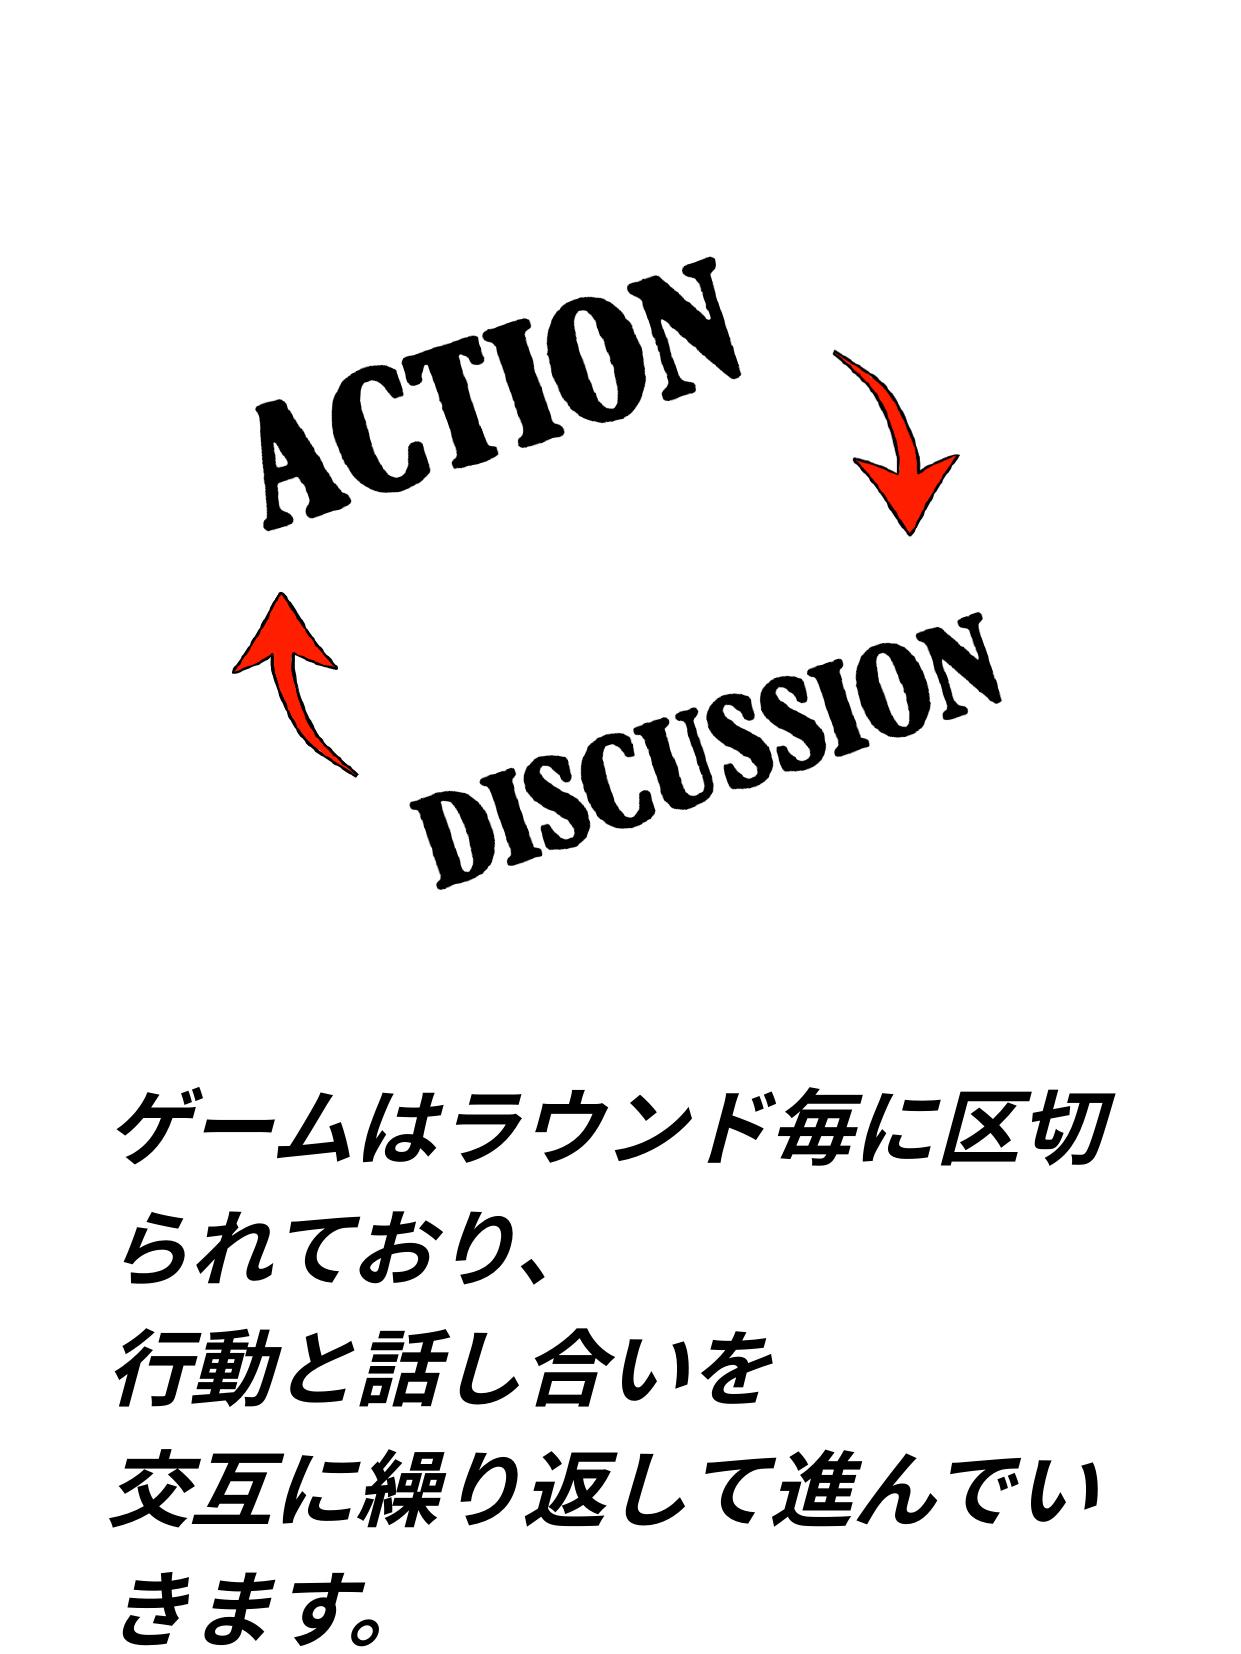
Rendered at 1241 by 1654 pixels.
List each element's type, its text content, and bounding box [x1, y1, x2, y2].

text_box ゲームはラウンド毎に区切られており、 行動と話し合いを 交互に繰り返して進んでいきます。 [91, 1231, 1151, 1496]
picture [169, 119, 1070, 1021]
